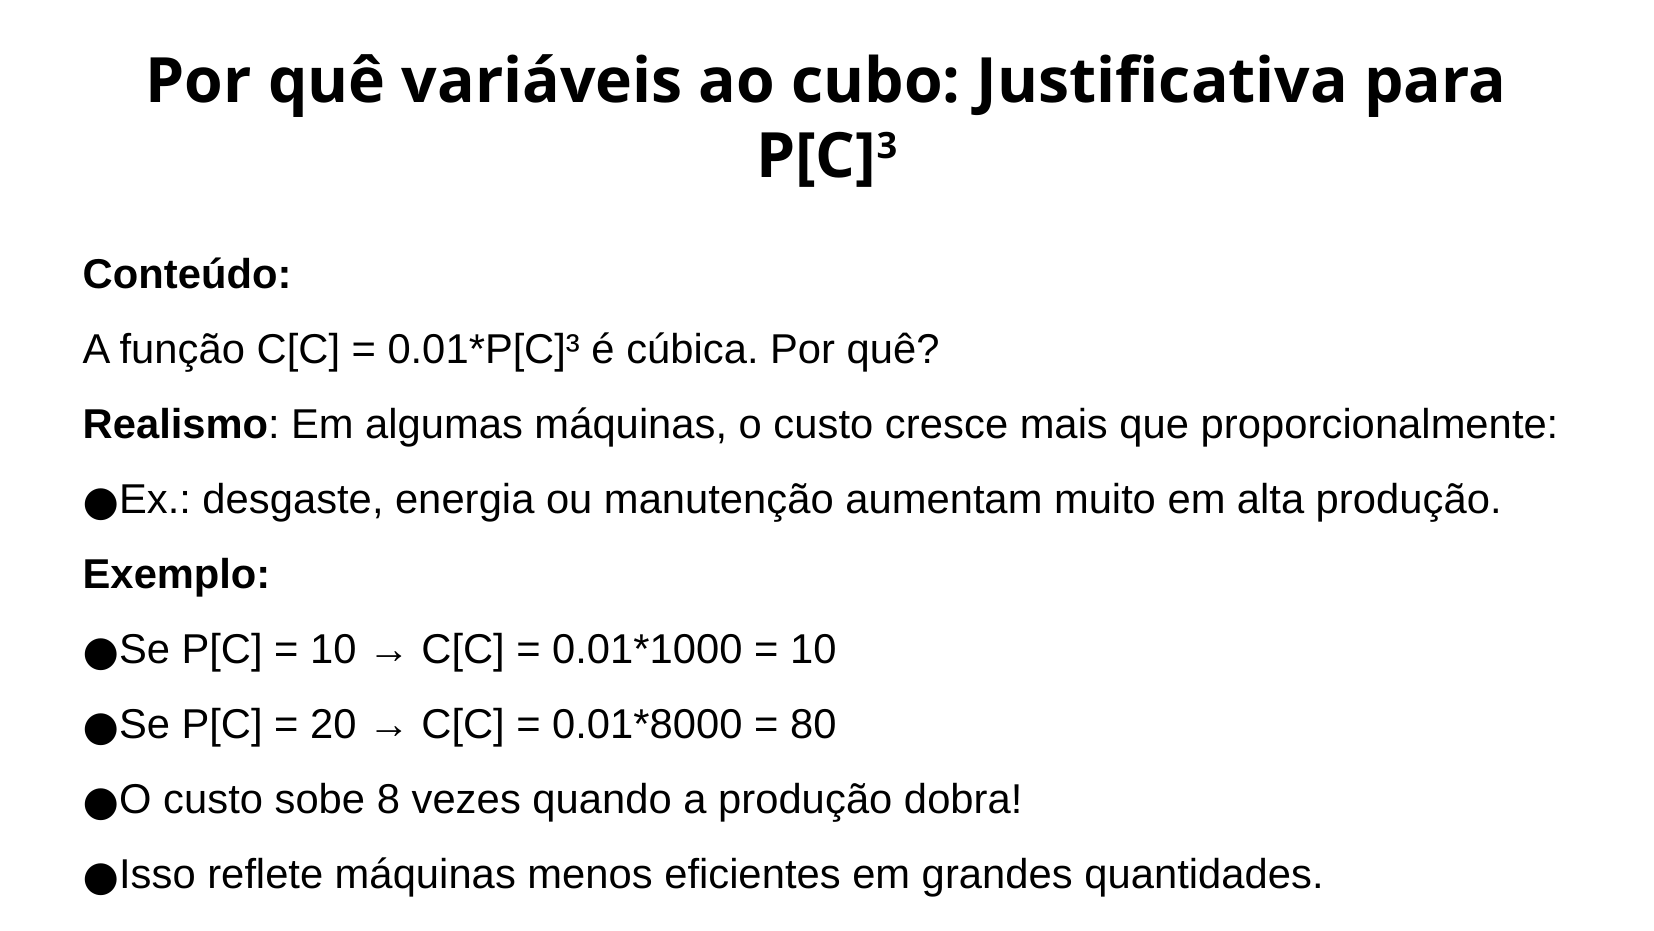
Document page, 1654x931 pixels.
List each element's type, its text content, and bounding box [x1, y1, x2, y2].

text_box Conteúdo: A função C[C] = 0.01*P[C]³ é cúbica. Por quê? Realismo: Em algumas máquinas, o custo cresce mais que proporcionalmente: Ex.: desgaste, energia ou manutenção aumentam muito em alta produção. Exemplo: Se P[C] = 10 → C[C] = 0.01*1000 = 10 Se P[C] = 20 → C[C] = 0.01*8000 = 80 O custo sobe 8 vezes quando a produção dobra! Isso reflete máquinas menos eficientes em grandes quantidades. [82, 221, 1571, 850]
text_box Por quê variáveis ao cubo: Justificativa para P[C]3 [82, 37, 1571, 193]
